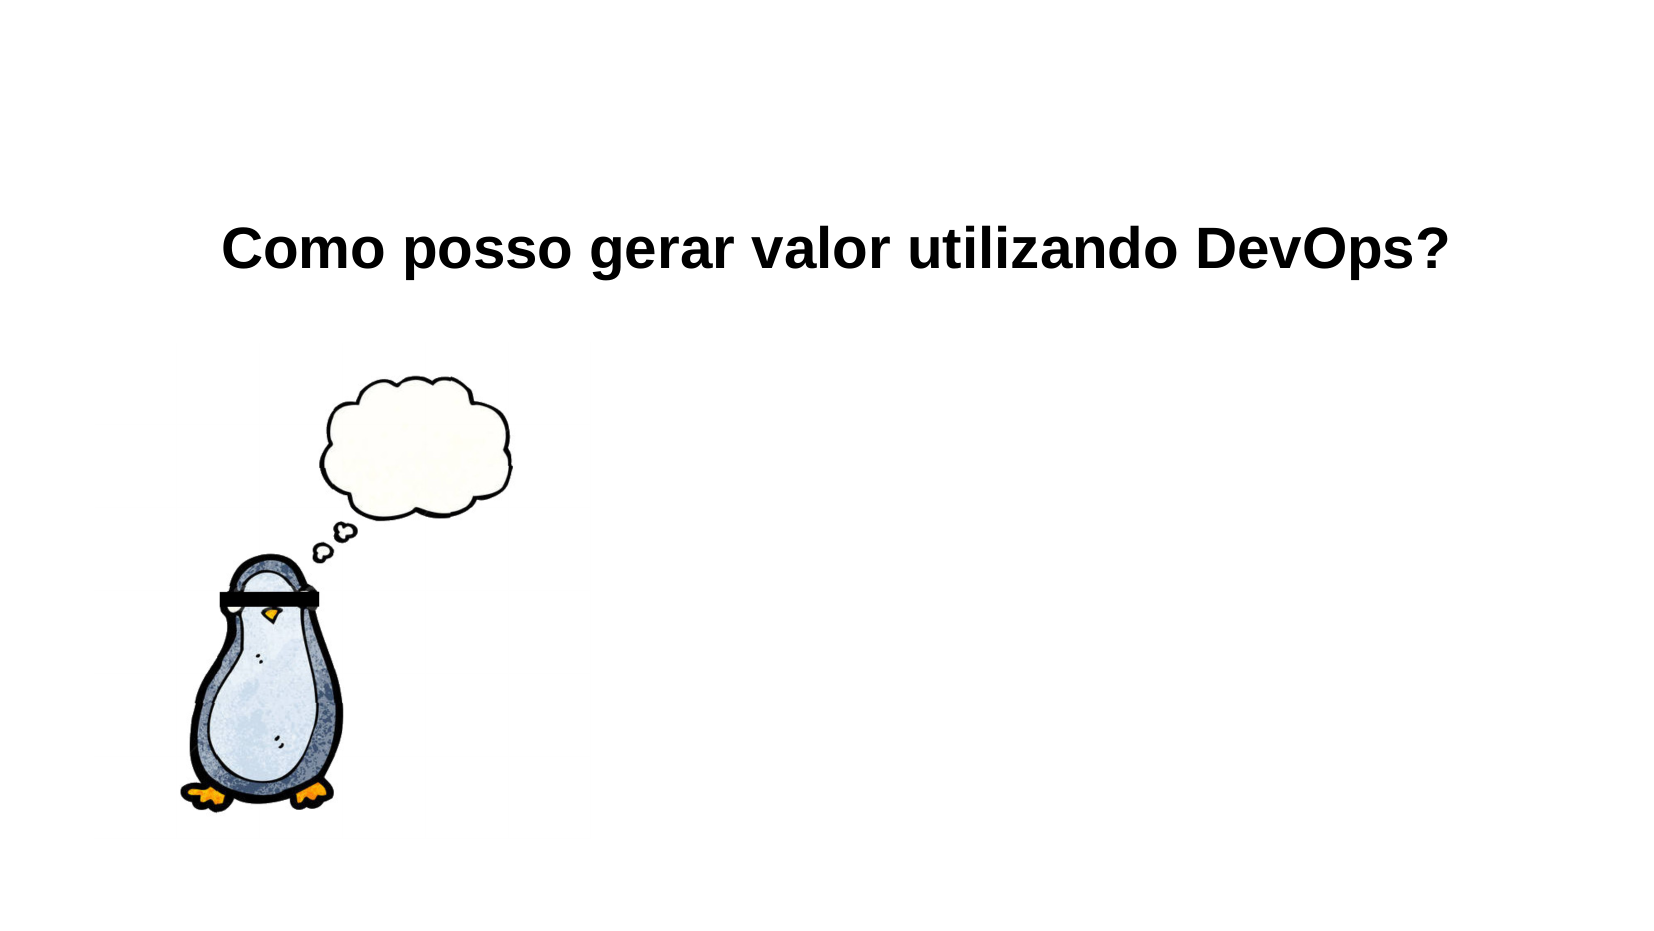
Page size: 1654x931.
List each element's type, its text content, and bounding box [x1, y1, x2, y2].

picture [94, 342, 591, 839]
title Como posso gerar valor utilizando DevOps? [212, 182, 1477, 313]
